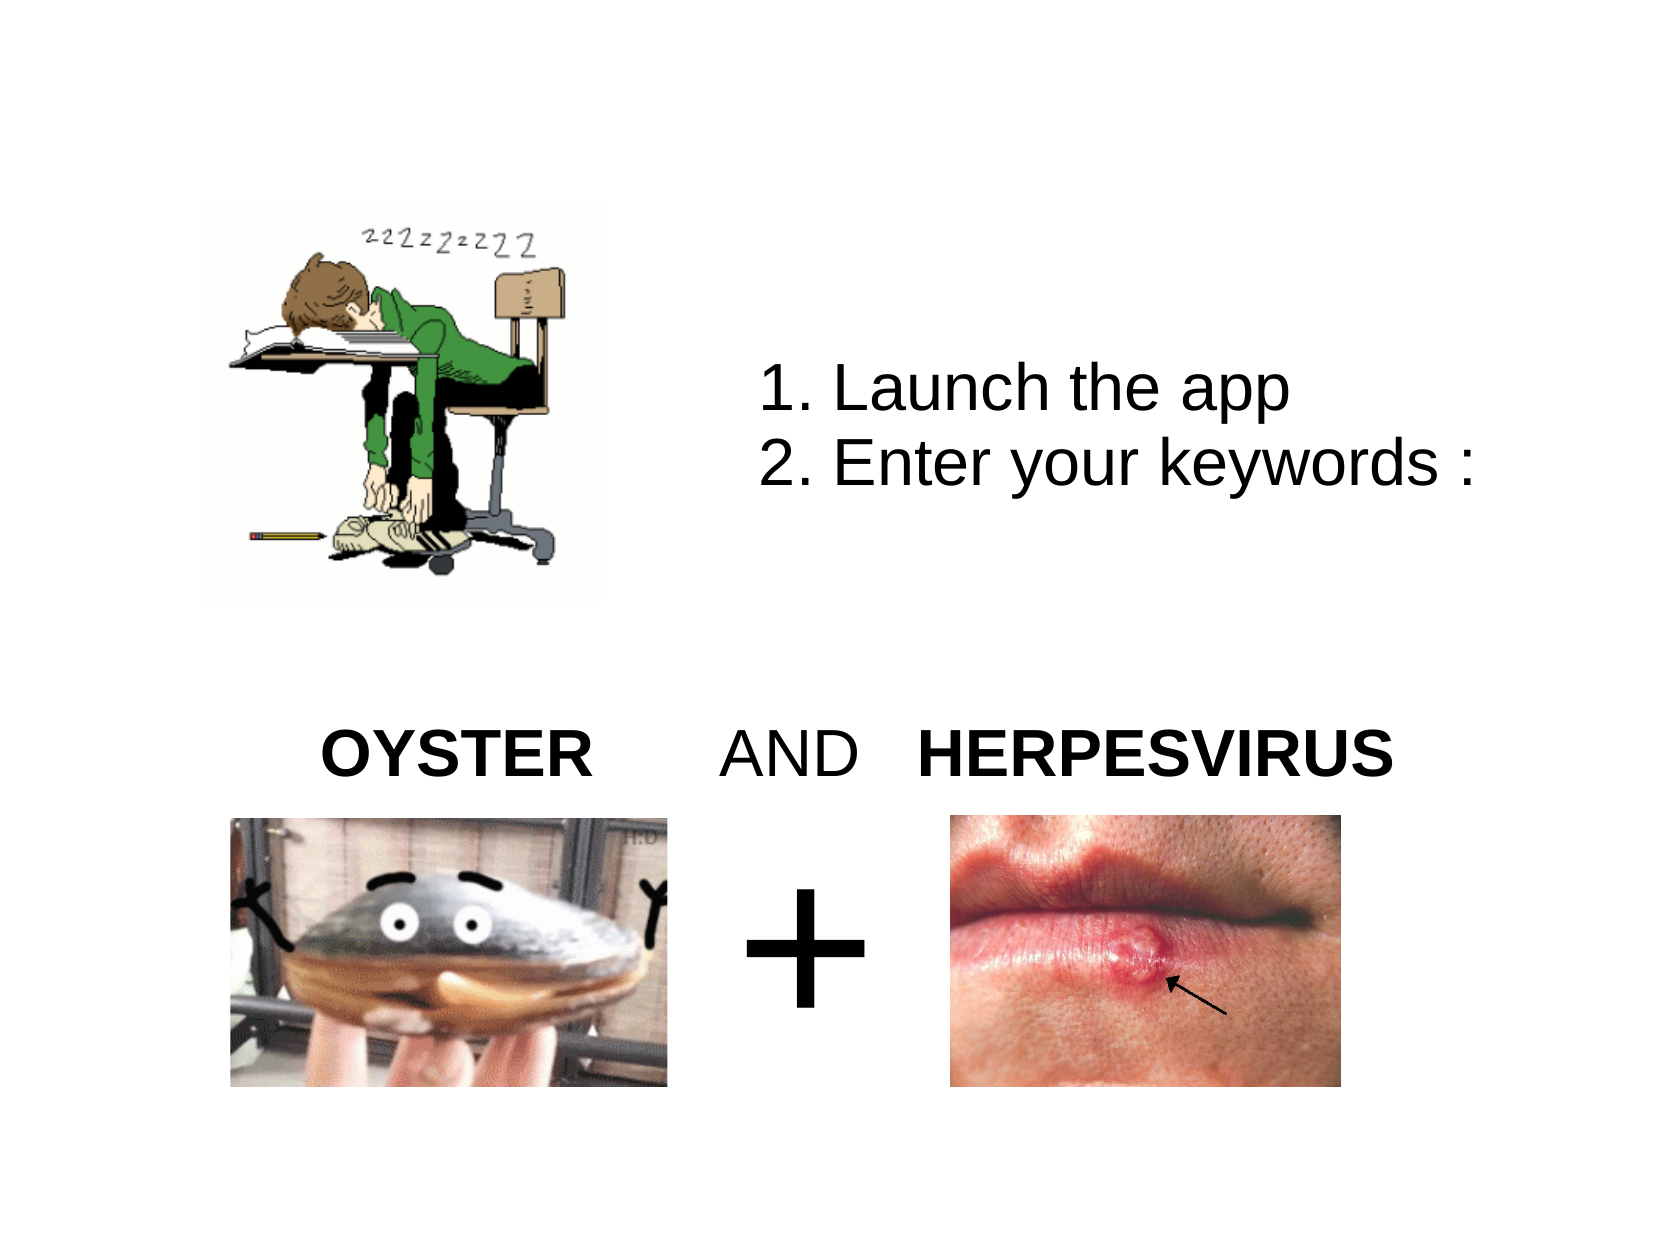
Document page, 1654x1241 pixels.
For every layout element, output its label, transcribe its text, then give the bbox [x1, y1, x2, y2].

picture [202, 202, 603, 603]
picture [230, 872, 668, 1087]
text_box + [720, 872, 880, 1089]
text_box OYSTER AND HERPESVIRUS [212, 708, 1418, 872]
text_box Launch the app Enter your keywords : [744, 342, 1524, 507]
picture [950, 872, 1341, 1087]
